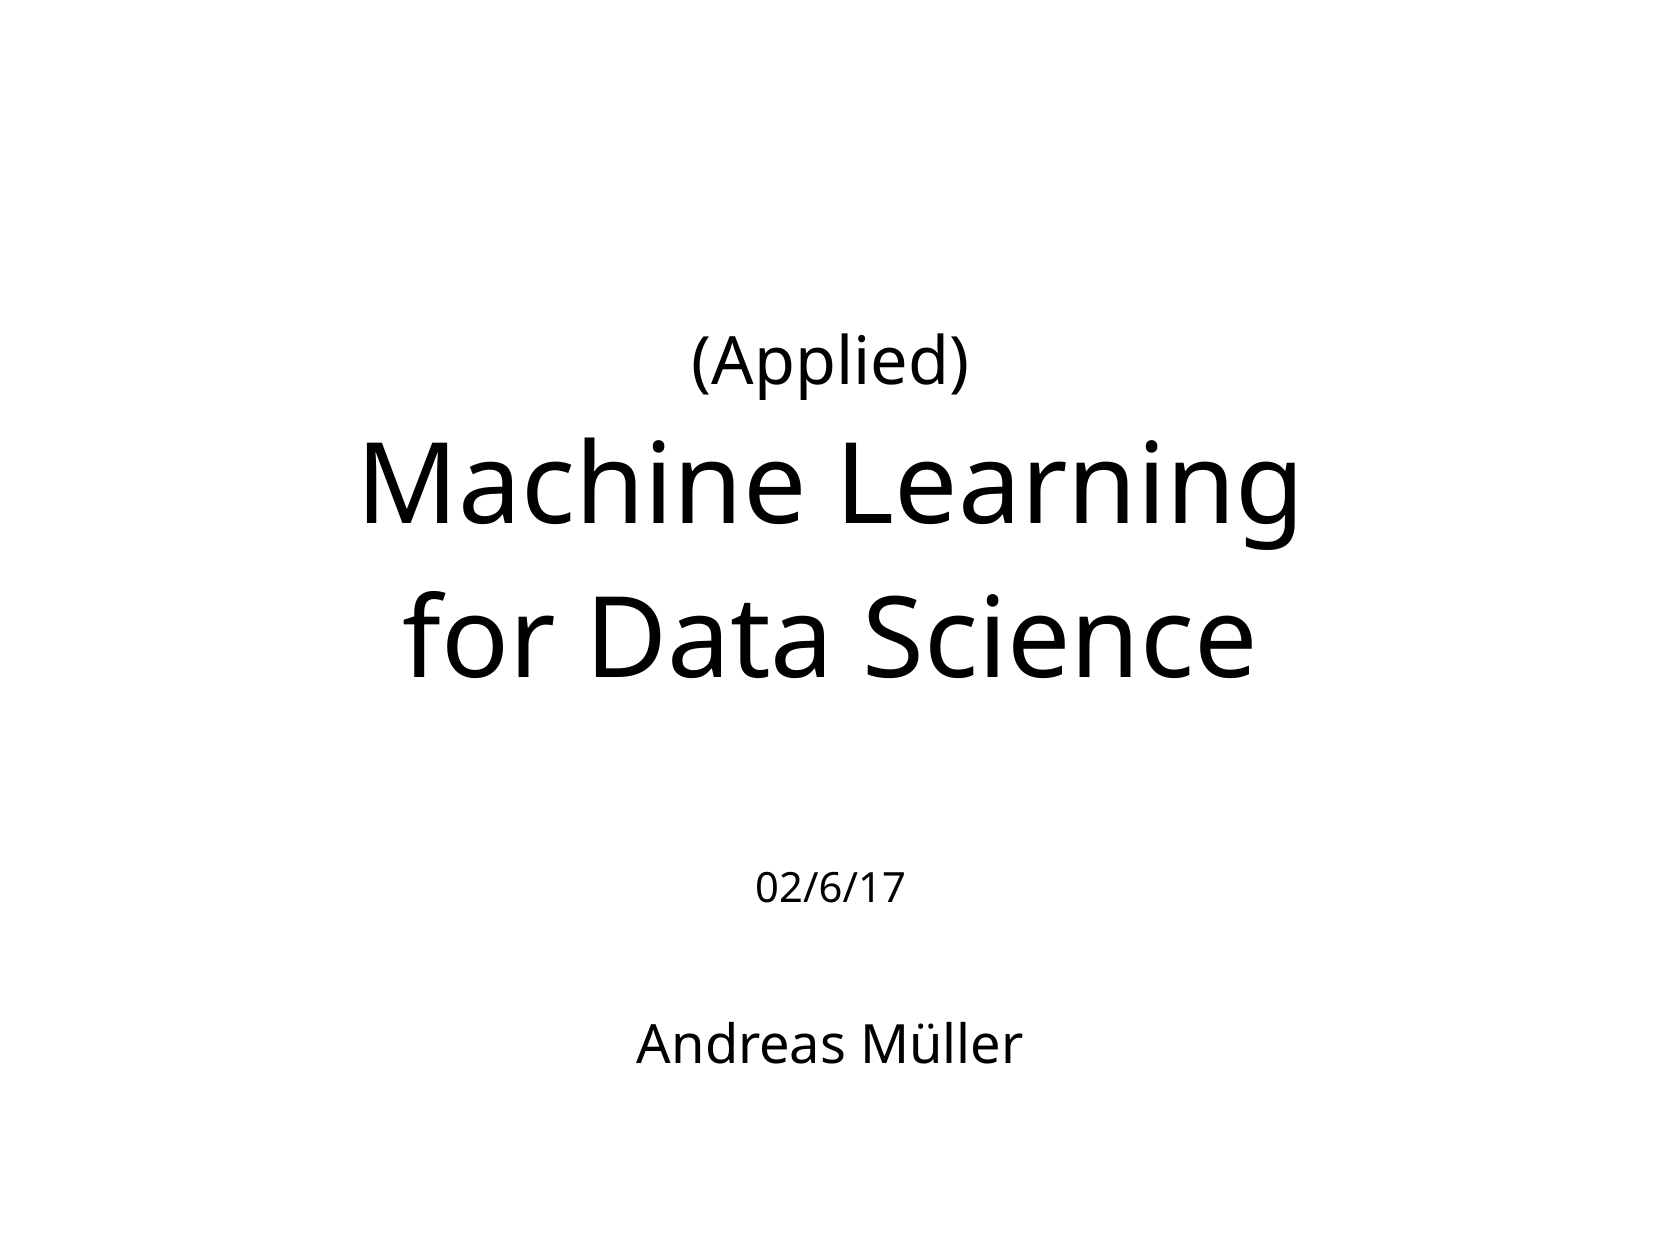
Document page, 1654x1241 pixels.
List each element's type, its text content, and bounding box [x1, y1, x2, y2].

text_box (Applied) Machine Learning for Data Science 02/6/17 Andreas Müller [86, 142, 1575, 1103]
